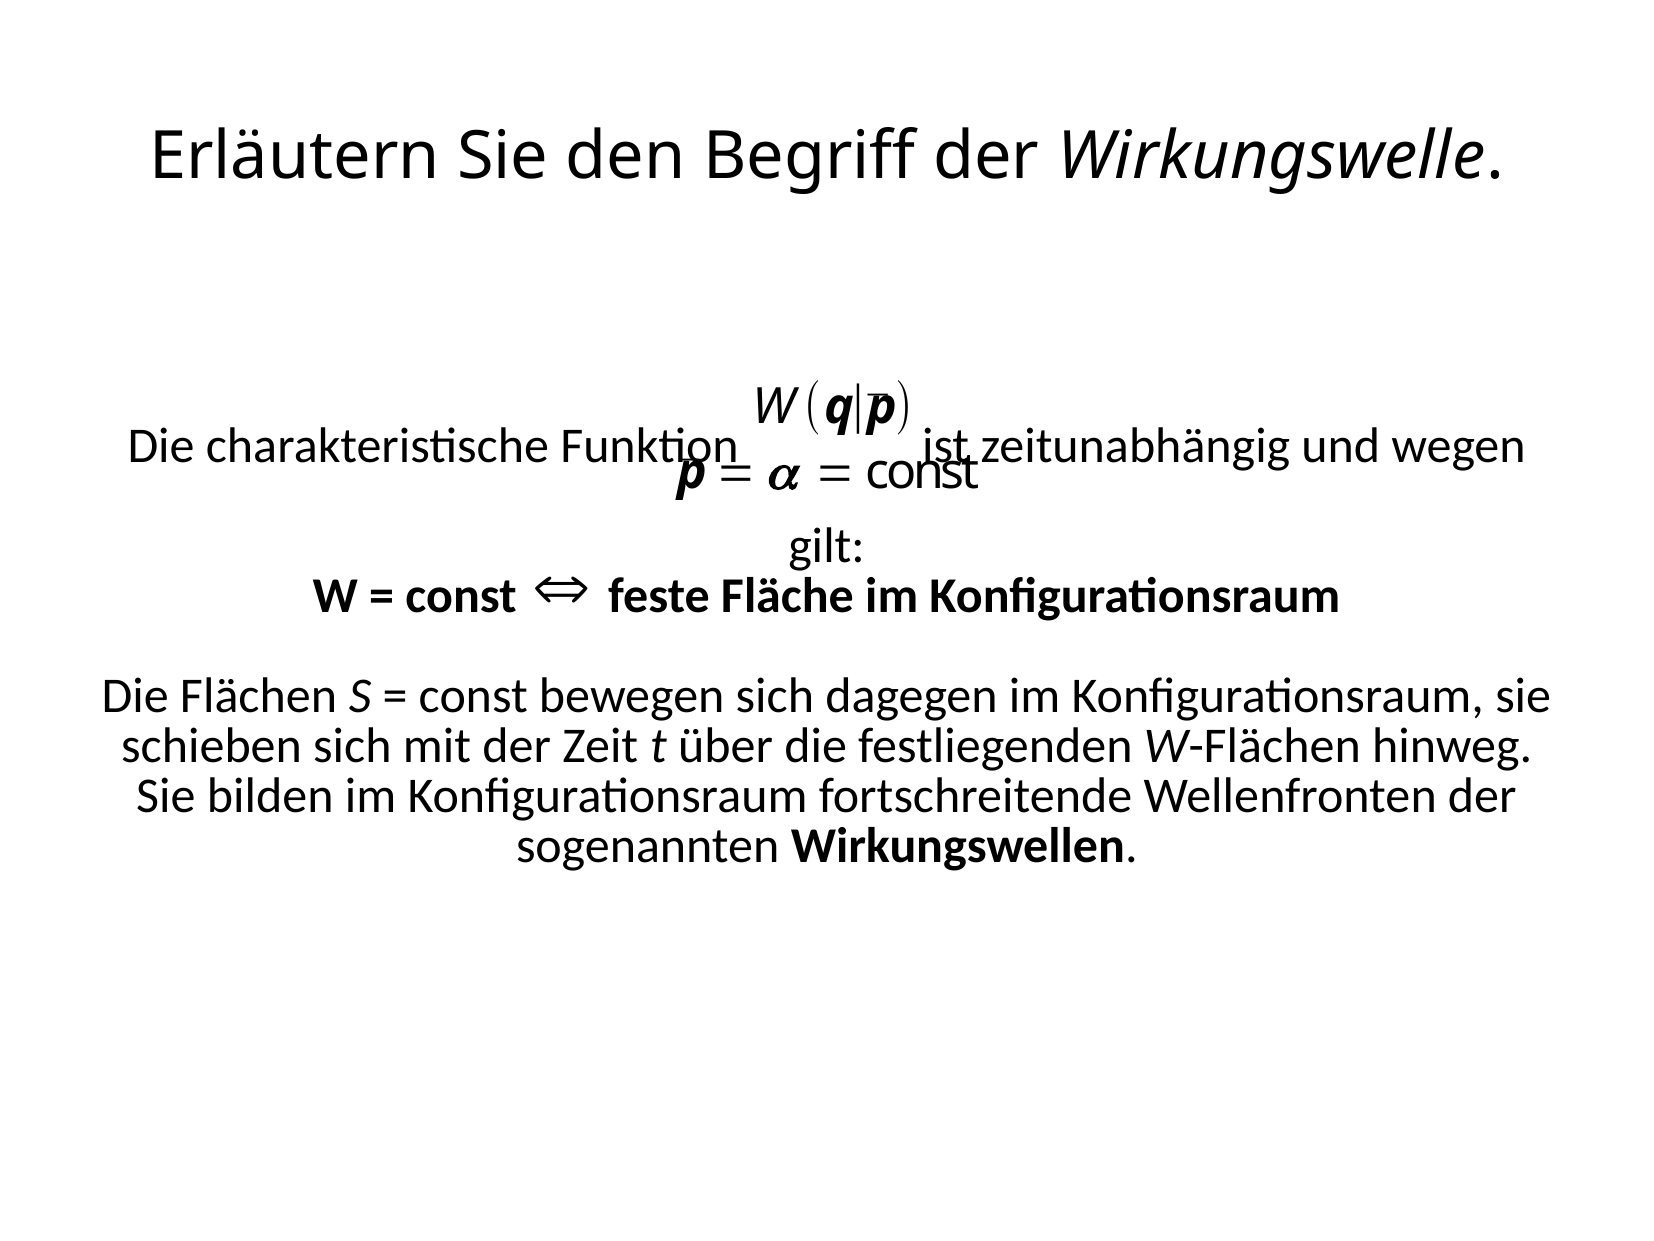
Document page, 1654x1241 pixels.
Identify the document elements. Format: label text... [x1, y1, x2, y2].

chart [746, 376, 919, 438]
chart [525, 574, 597, 607]
title Erläutern Sie den Begriff der Wirkungswelle. [82, 49, 1571, 257]
chart [668, 441, 986, 503]
subtitle Die charakteristische Funktion ist zeitunabhängig und wegen gilt: W = const feste Fläche im Konfigurationsraum Die Flächen S = const bewegen sich dagegen im Konfigurationsraum, sie schieben sich mit der Zeit t über die festliegenden W-Flächen hinweg. Sie bilden im Konfigurationsraum fortschreitende Wellenfronten der sogenannten Wirkungswellen. [82, 290, 1571, 1010]
